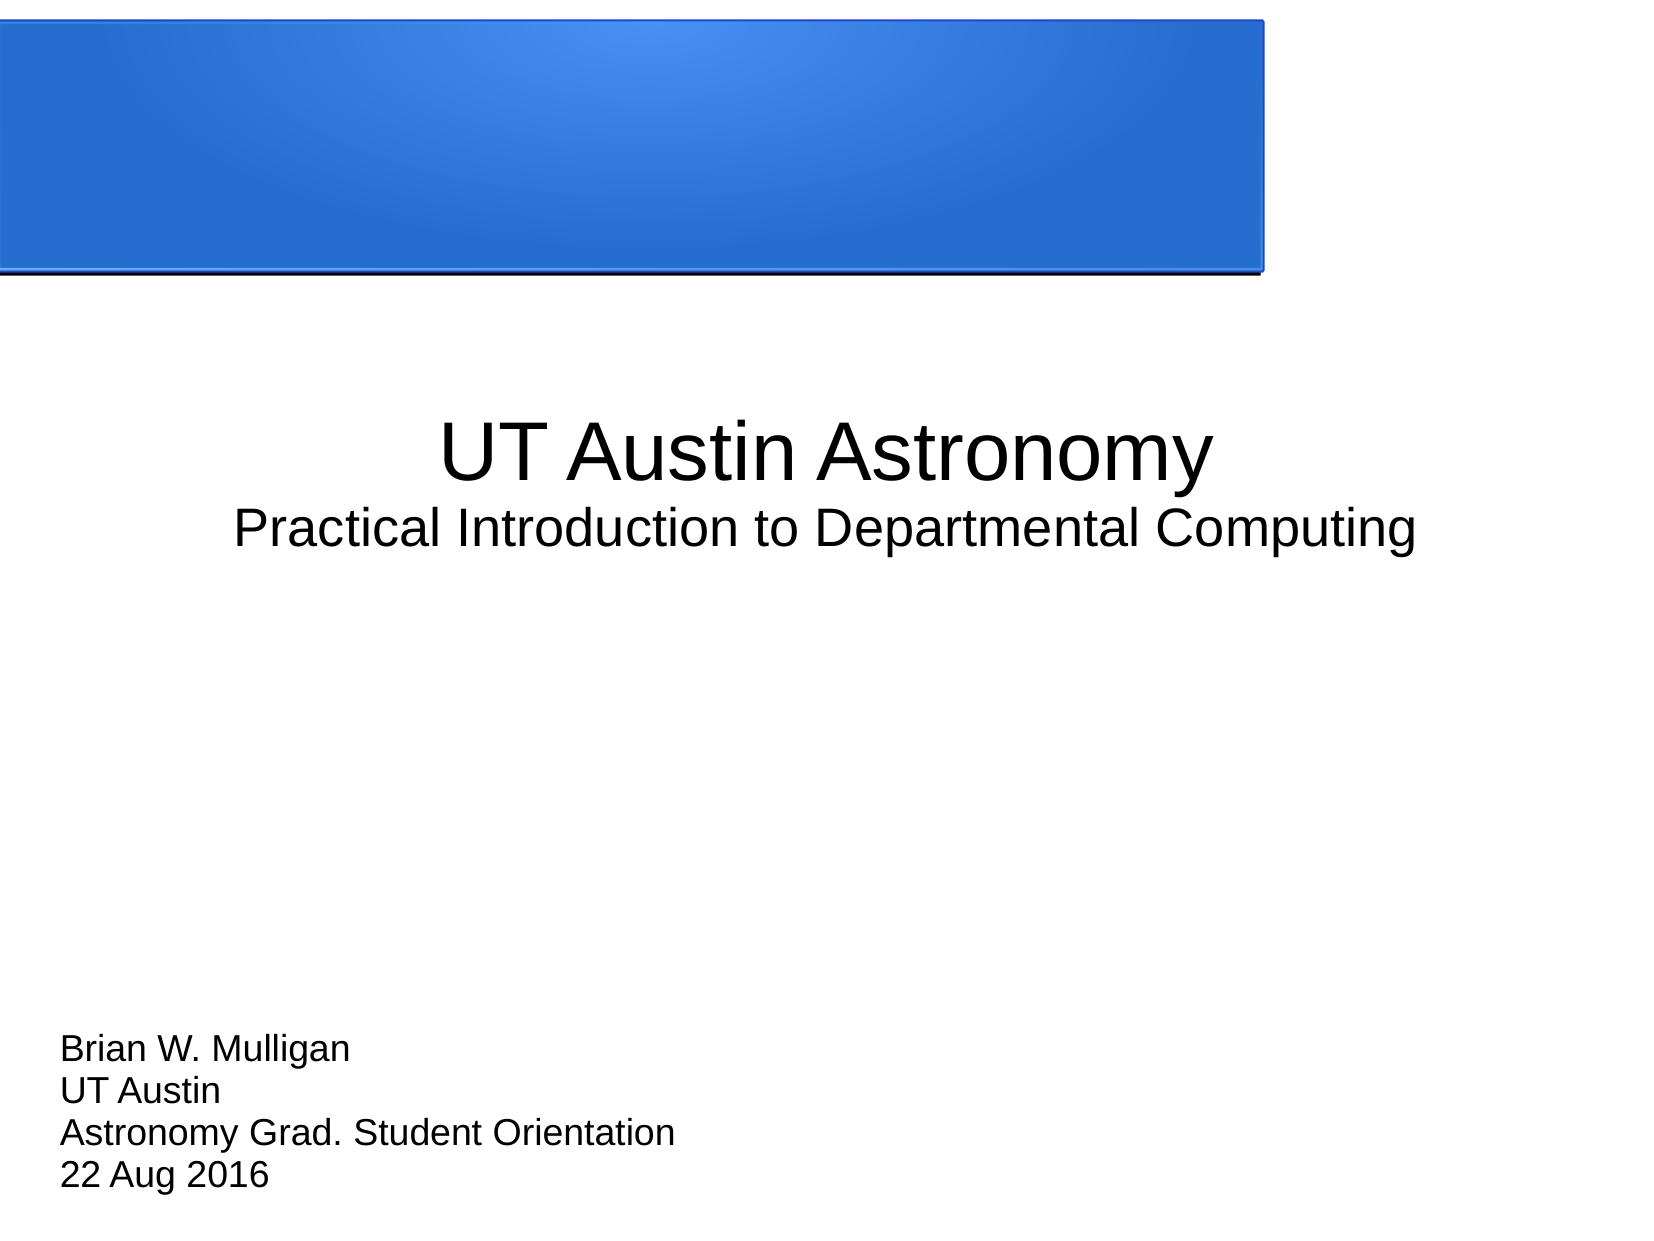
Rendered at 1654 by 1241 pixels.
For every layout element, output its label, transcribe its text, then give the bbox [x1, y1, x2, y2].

text_box Brian W. Mulligan UT Austin Astronomy Grad. Student Orientation 22 Aug 2016 [45, 1020, 736, 1241]
subtitle UT Austin Astronomy Practical Introduction to Departmental Computing [82, 299, 1571, 1019]
